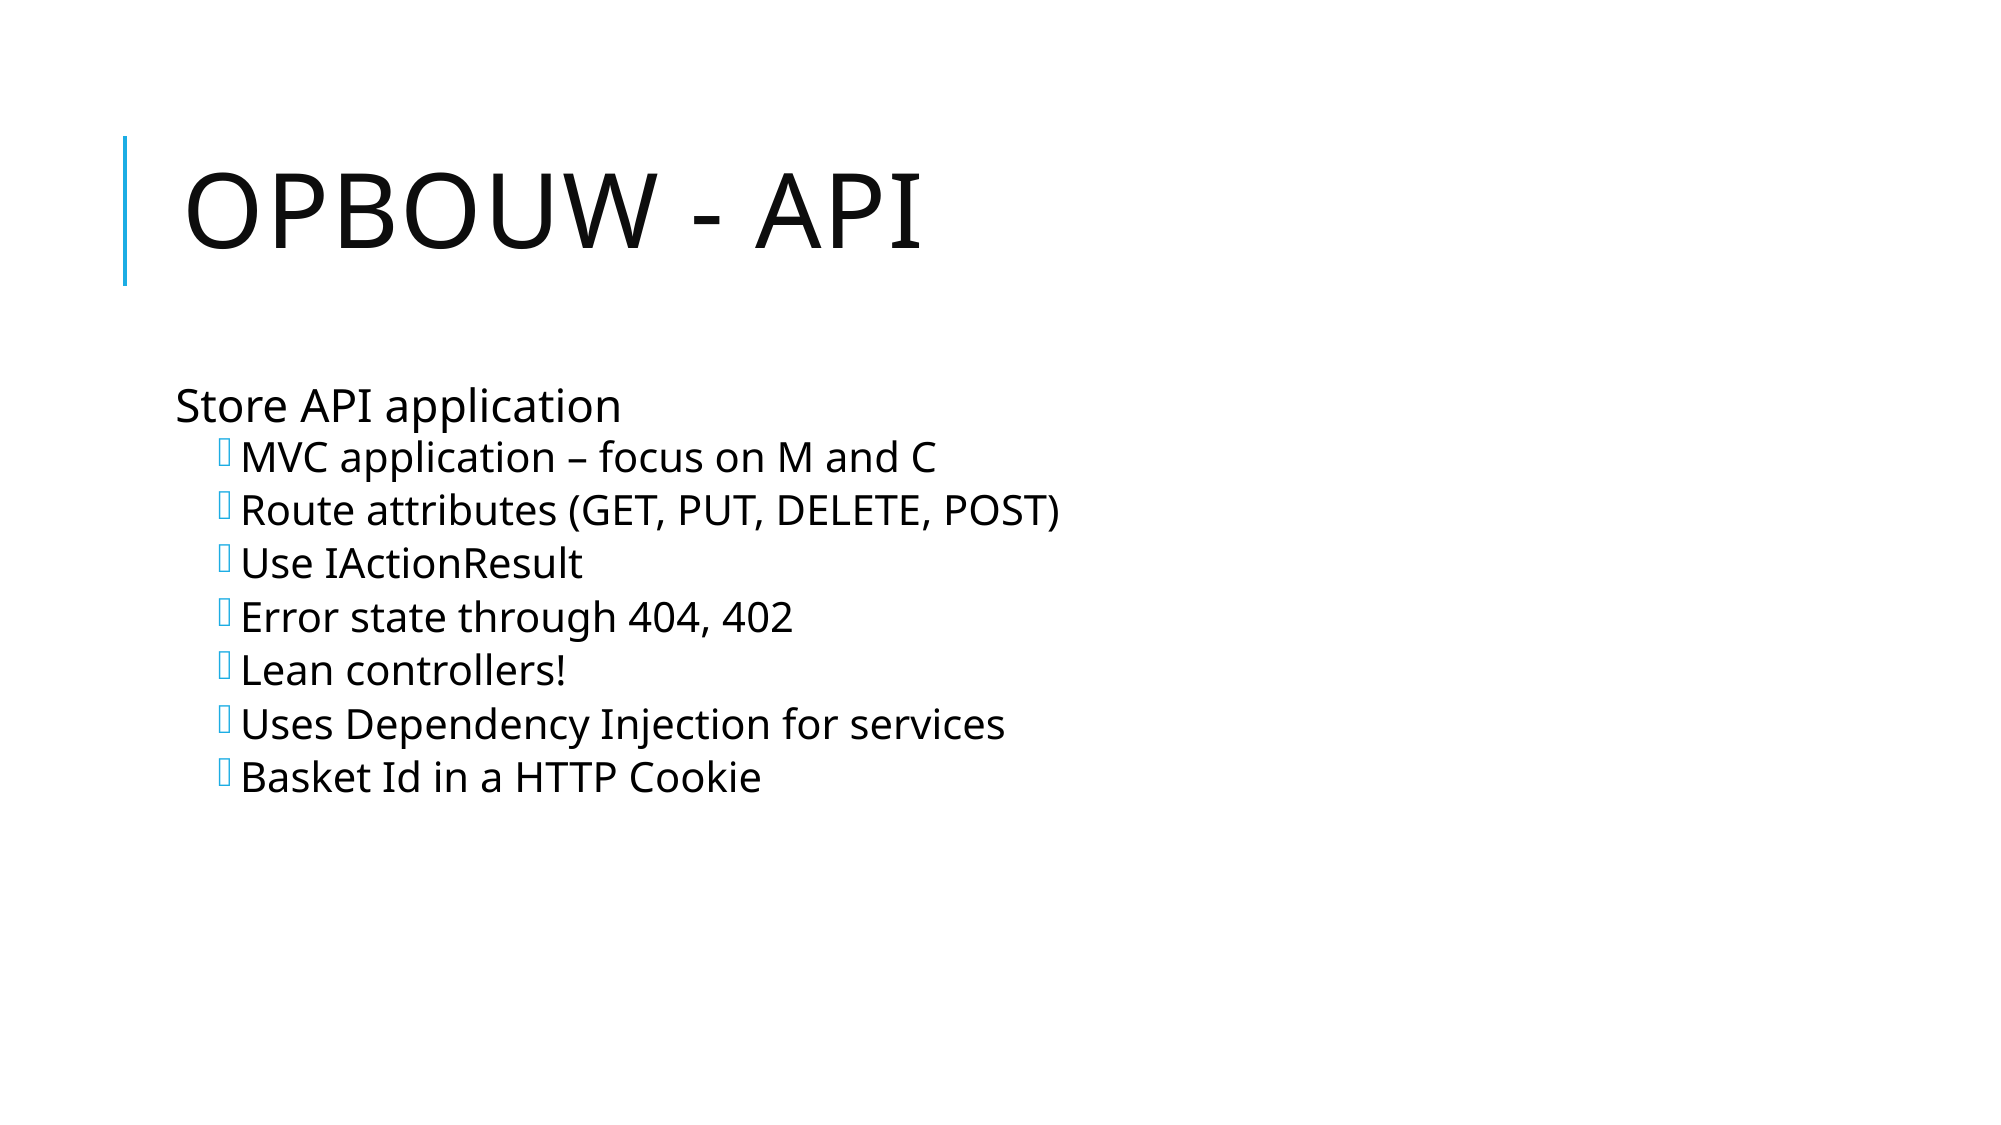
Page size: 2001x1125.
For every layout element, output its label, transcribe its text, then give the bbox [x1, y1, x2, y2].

title Opbouw - API [168, 96, 1763, 343]
list Store API application MVC application – focus on M and C Route attributes (GET, PUT, DELETE, POST) Use IActionResult Error state through 404, 402 Lean controllers! Uses Dependency Injection for services Basket Id in a HTTP Cookie [168, 375, 1763, 1036]
